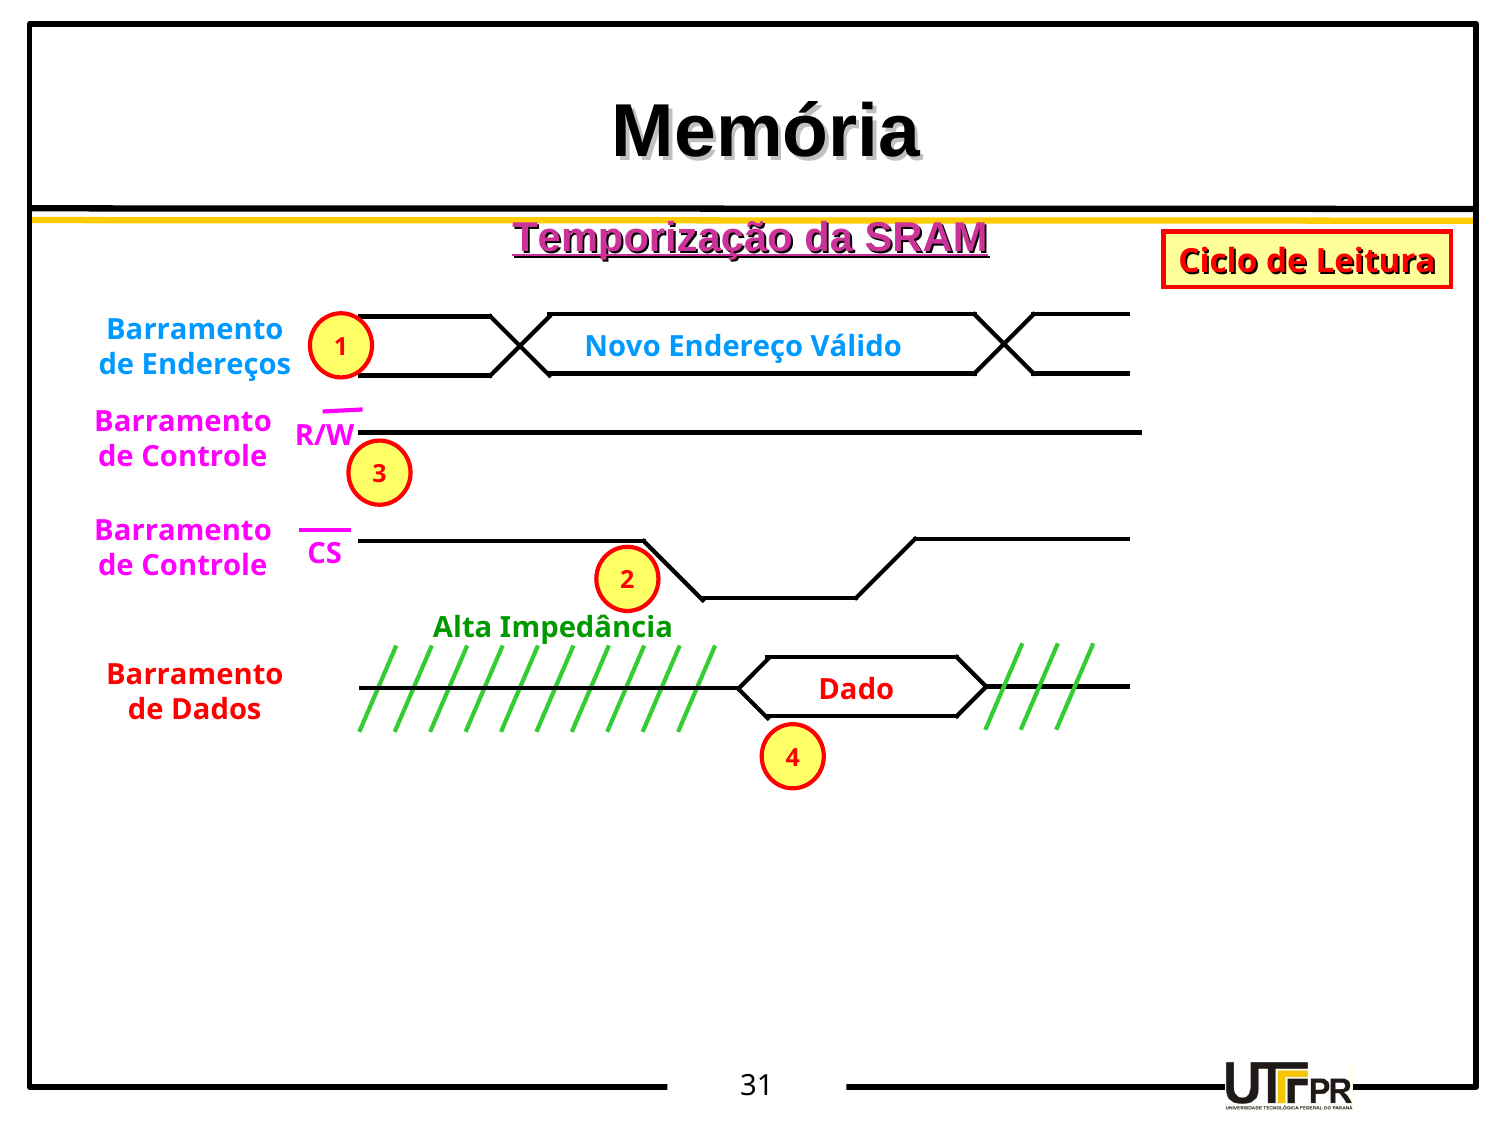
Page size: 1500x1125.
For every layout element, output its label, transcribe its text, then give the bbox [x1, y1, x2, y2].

text_box 1 [309, 313, 373, 378]
text_box R/W [265, 408, 384, 460]
text_box 3 [348, 440, 411, 505]
text_box Barramento de Controle [64, 394, 302, 481]
text_box Novo Endereço Válido [569, 319, 918, 370]
text_box Dado [803, 662, 910, 713]
text_box Alta Impedância [418, 600, 689, 651]
text_box Barramento de Endereços [76, 302, 313, 388]
list Temporização da SRAM [72, 208, 1428, 978]
text_box 4 [761, 724, 824, 789]
picture [1225, 1062, 1353, 1110]
text_box Memória [29, 29, 1477, 207]
text_box 2 [596, 546, 659, 611]
text_box Ciclo de Leitura [1163, 231, 1451, 287]
text_box Barramento de Dados [76, 647, 313, 733]
text_box CS [277, 527, 372, 578]
text_box Barramento de Controle [64, 503, 302, 589]
